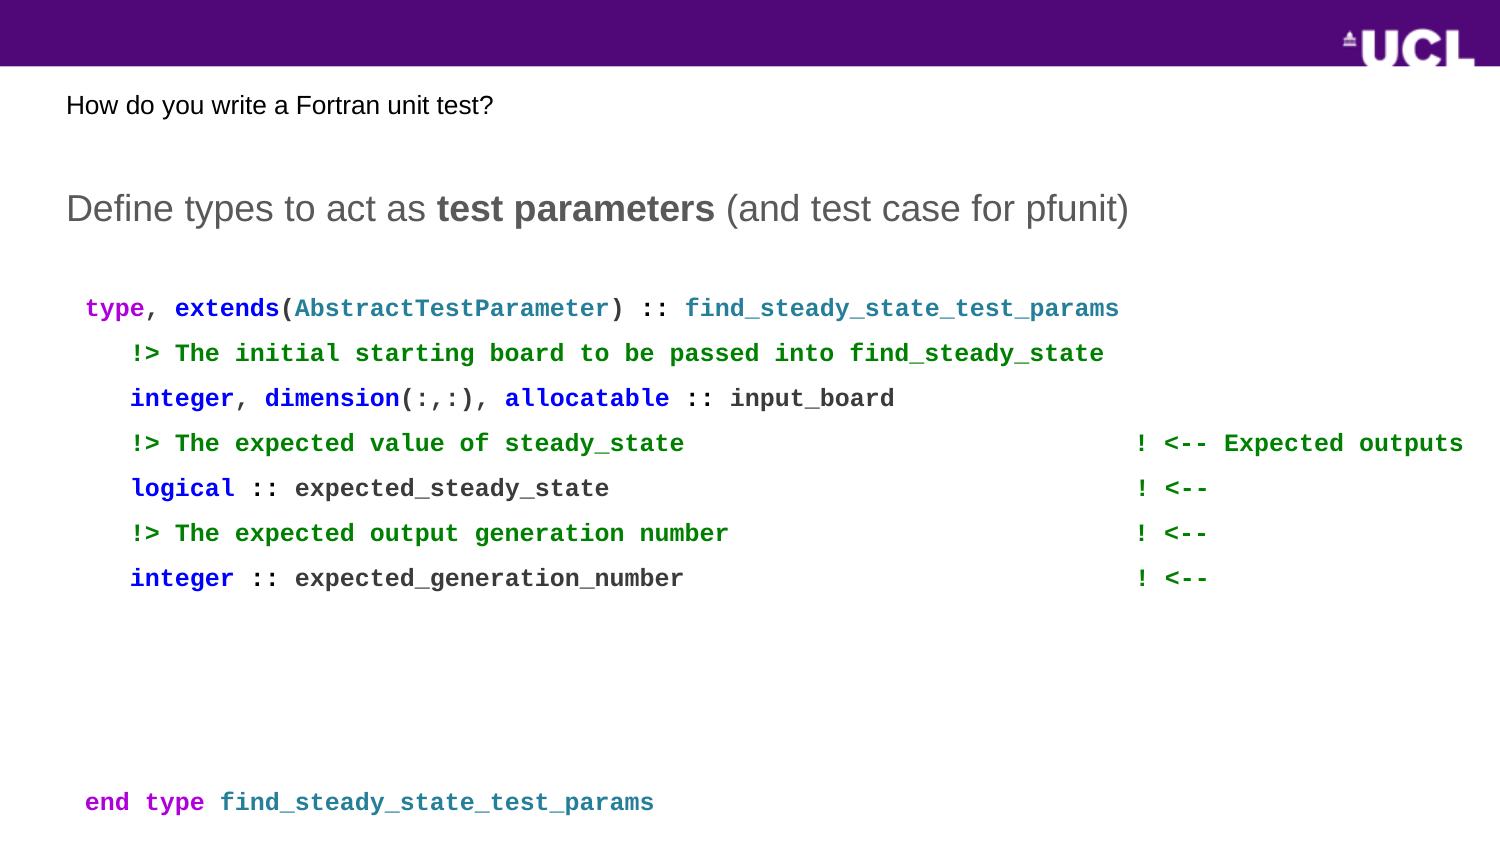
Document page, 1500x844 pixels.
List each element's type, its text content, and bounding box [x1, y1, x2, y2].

list Define types to act as test parameters (and test case for pfunit) [51, 162, 1449, 249]
picture [0, 0, 1500, 844]
title How do you write a Fortran unit test? [51, 72, 1449, 162]
text_box type, extends(AbstractTestParameter) :: find_steady_state_test_params !> The initial starting board to be passed into find_steady_state integer, dimension(:,:), allocatable :: input_board !> The expected value of steady_state ! <-- Expected outputs logical :: expected_steady_state ! <-- !> The expected output generation number ! <-- integer :: expected_generation_number ! <-- end type find_steady_state_test_params [69, 231, 1492, 815]
